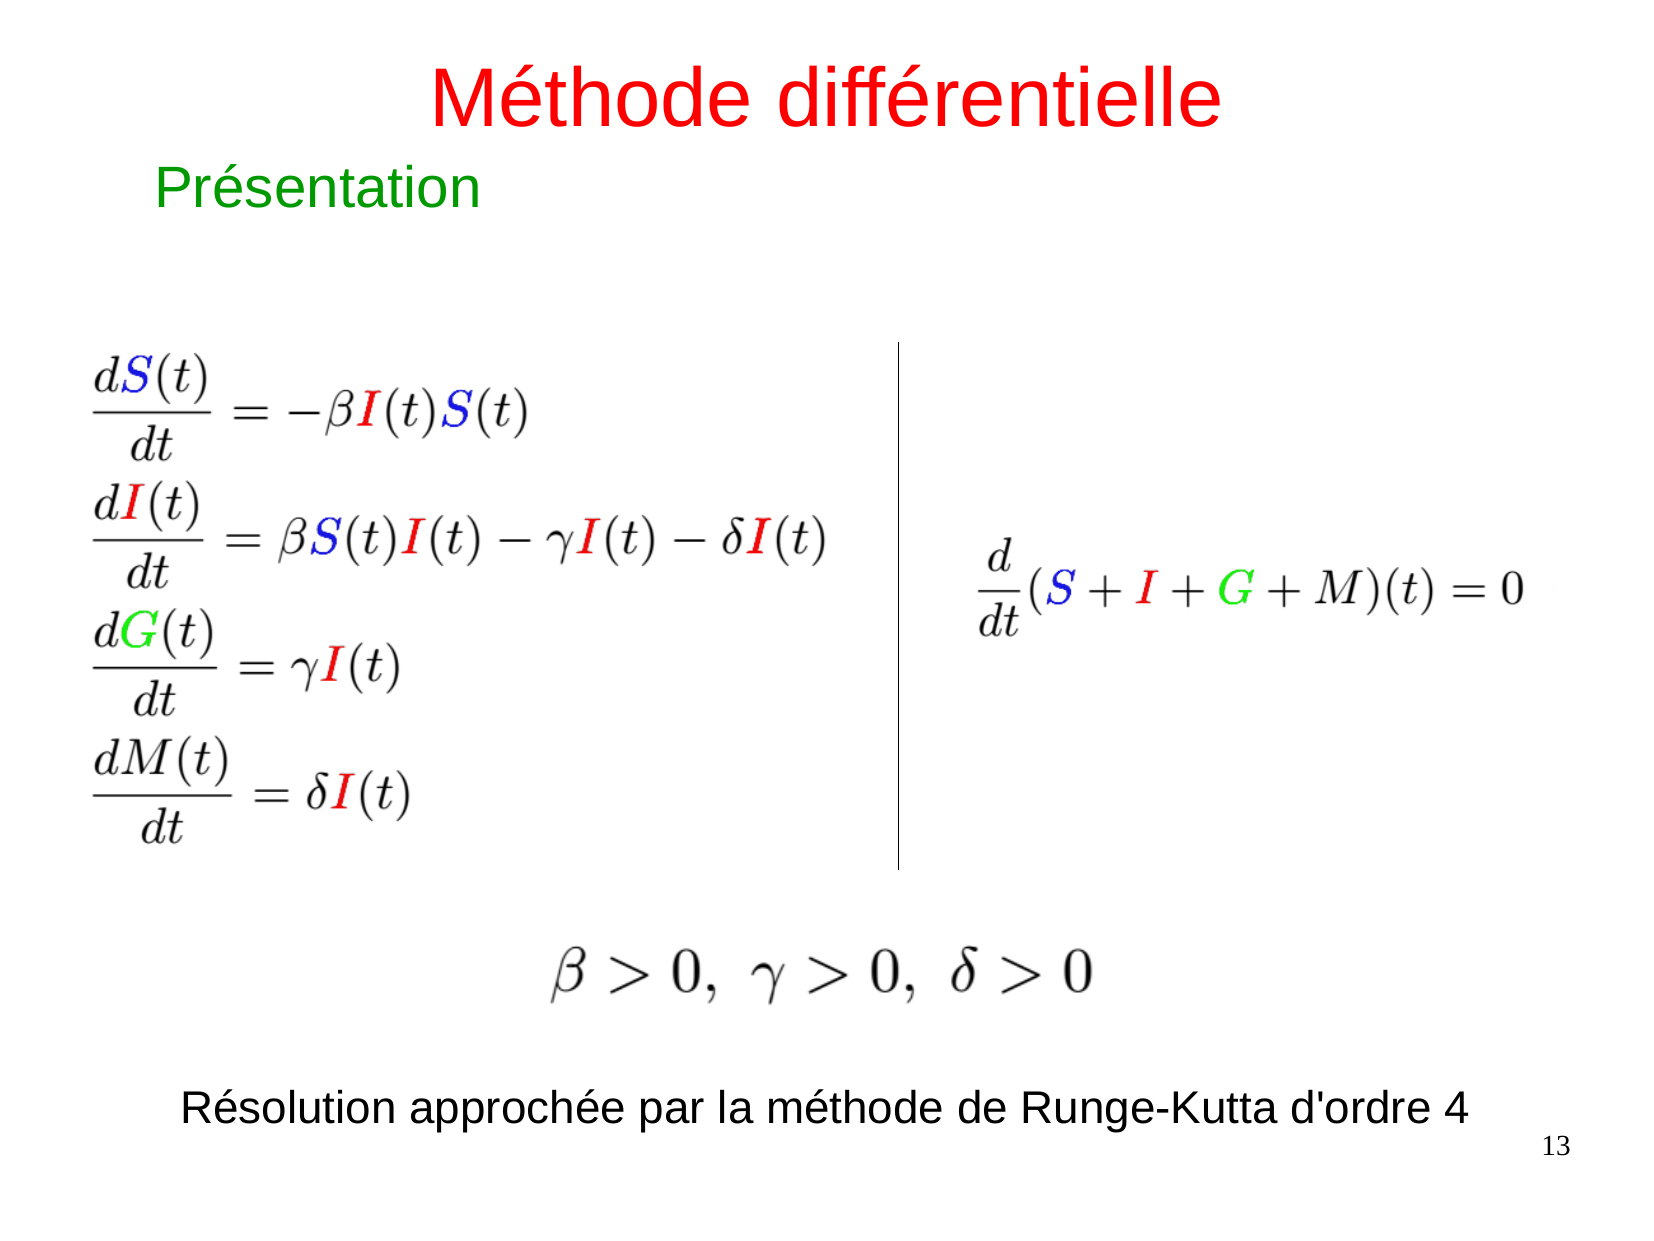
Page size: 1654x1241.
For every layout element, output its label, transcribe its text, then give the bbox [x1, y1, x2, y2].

text_box Résolution approchée par la méthode de Runge-Kutta d'ordre 4 [165, 1074, 1489, 1141]
title Méthode différentielle [82, 0, 1571, 201]
picture [534, 914, 1119, 1040]
list Présentation [83, 154, 1572, 875]
picture [70, 318, 850, 873]
picture [948, 530, 1584, 661]
